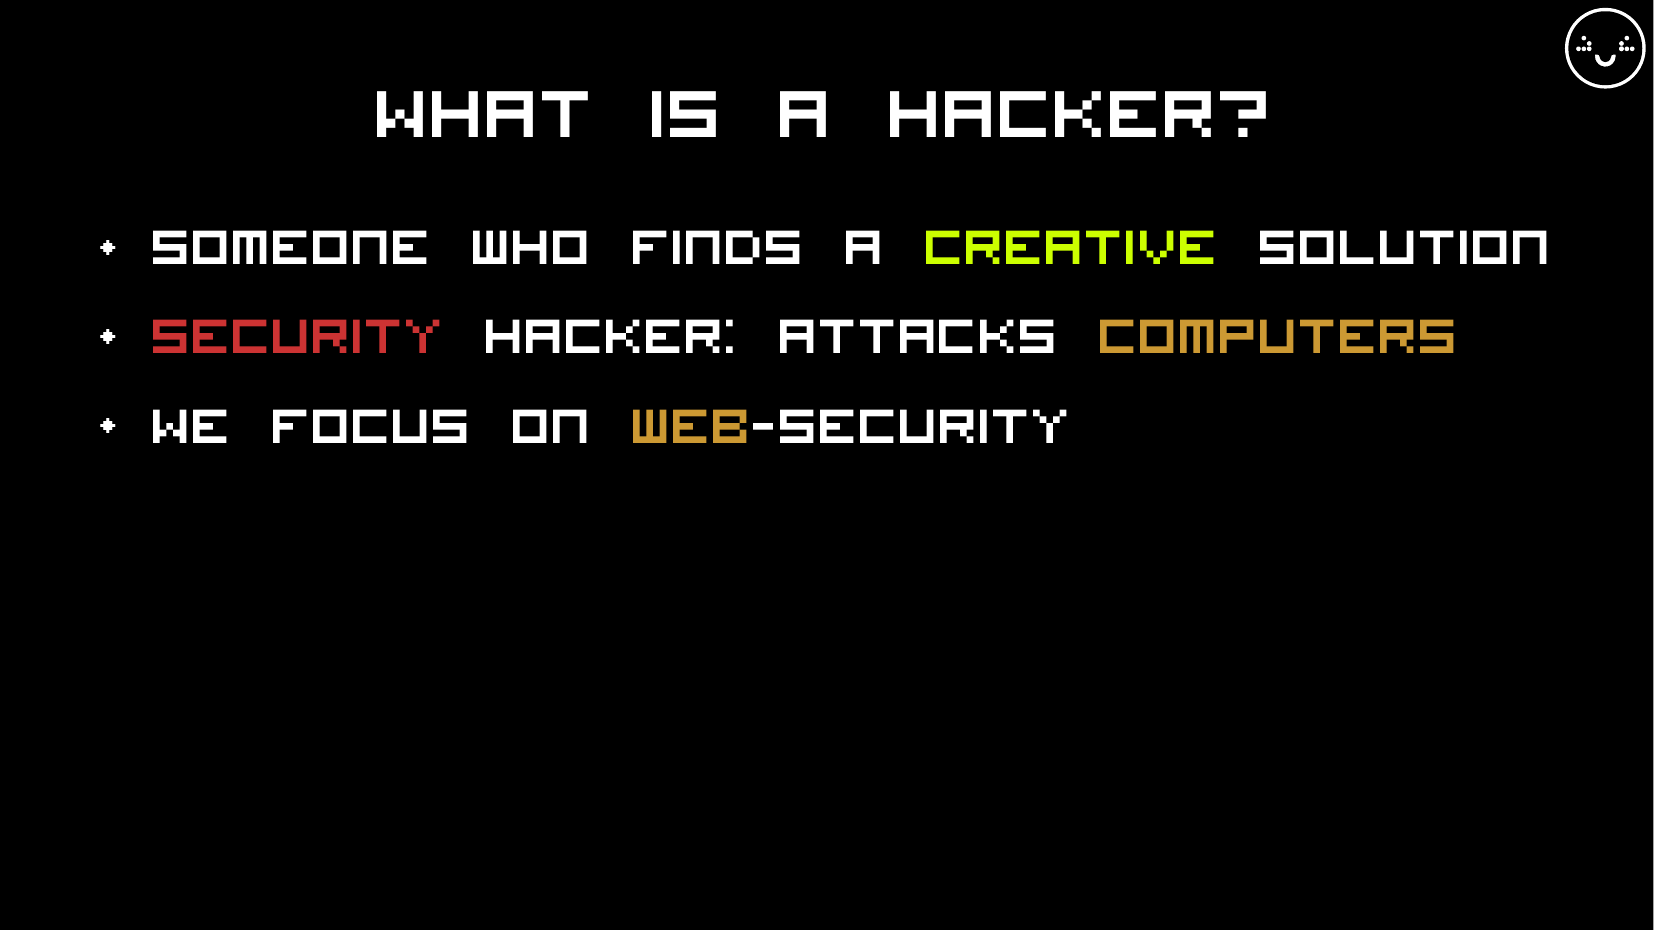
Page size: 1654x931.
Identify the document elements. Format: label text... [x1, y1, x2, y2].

list Someone who finds a creative solution Security hacker: Attacks computers We focus on web-security [82, 217, 1571, 758]
title What is a hacker? [82, 37, 1571, 193]
